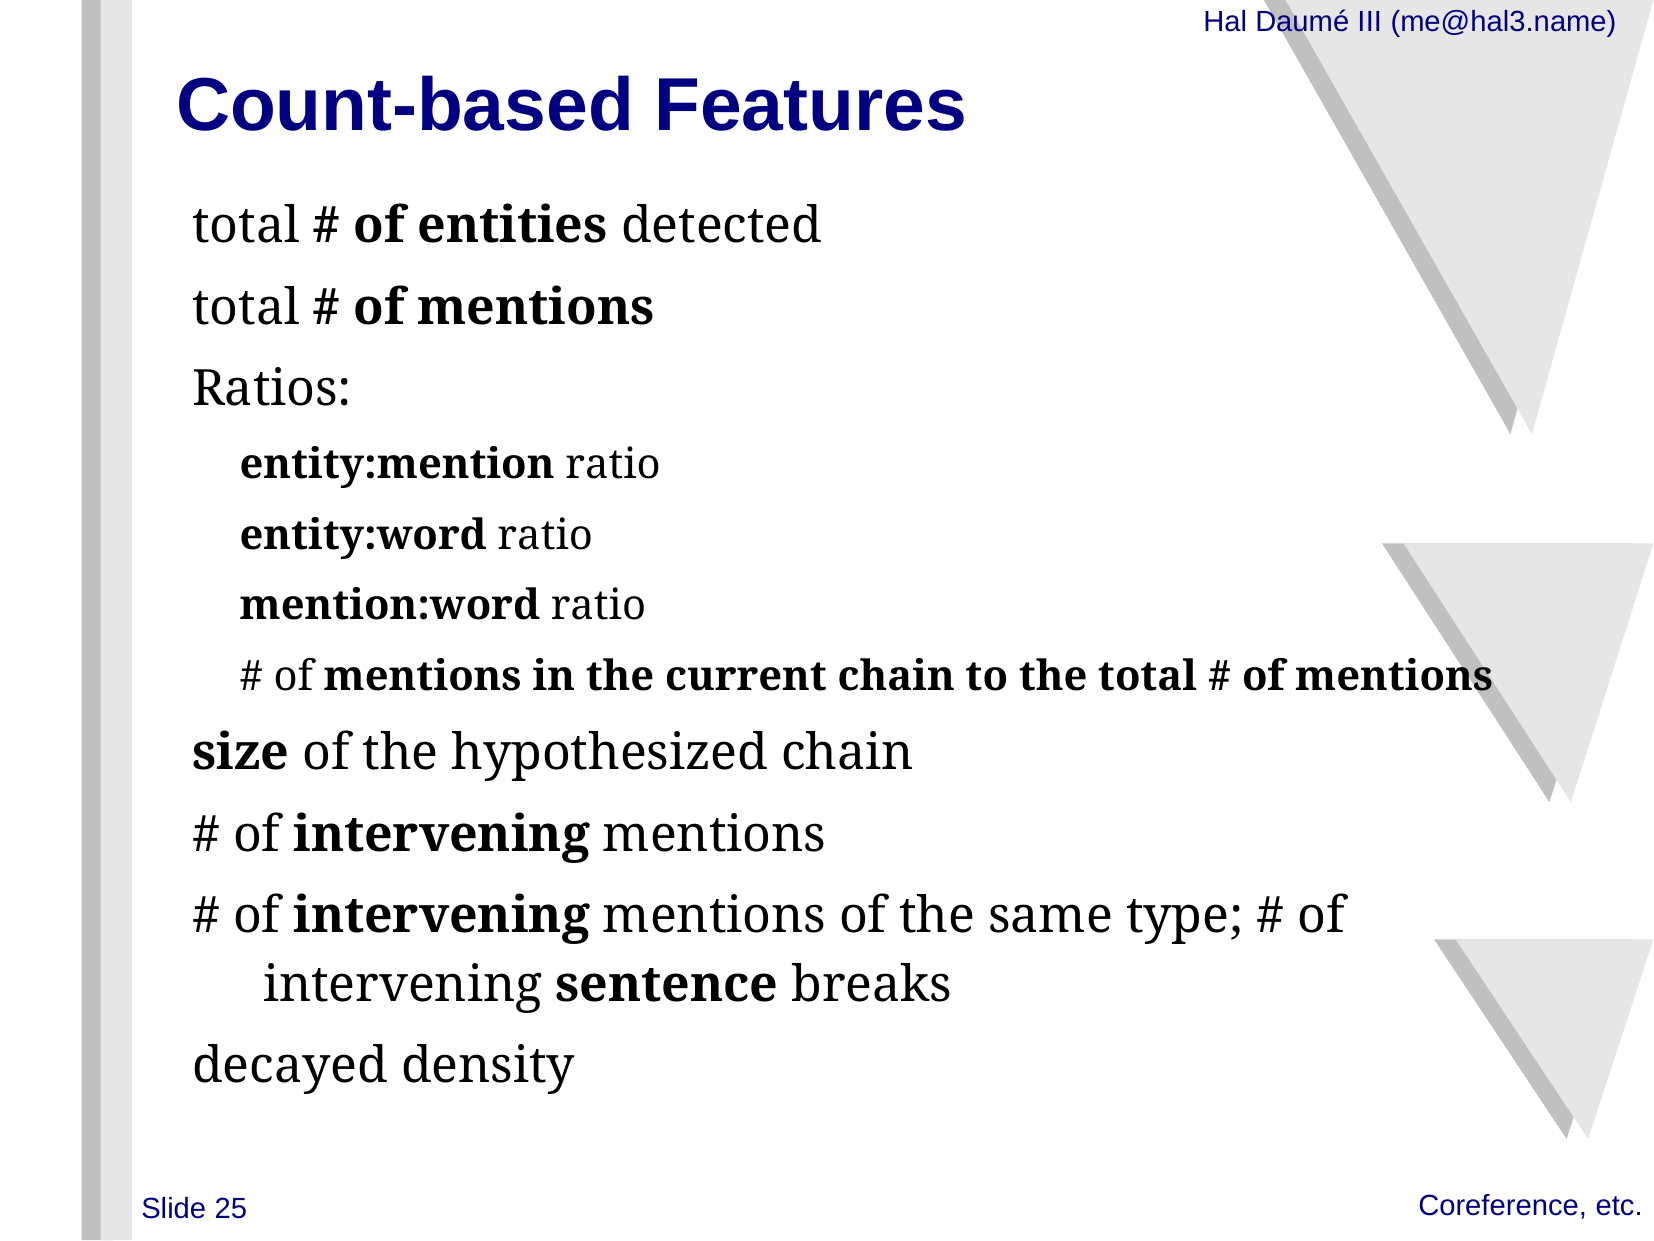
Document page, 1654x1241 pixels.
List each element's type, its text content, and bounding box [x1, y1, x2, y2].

list total # of entities detected total # of mentions Ratios: entity:mention ratio entity:word ratio mention:word ratio # of mentions in the current chain to the total # of mentions size of the hypothesized chain # of intervening mentions # of intervening mentions of the same type; # of intervening sentence breaks decayed density [180, 188, 1512, 1127]
title Count-based Features [176, 44, 1509, 166]
